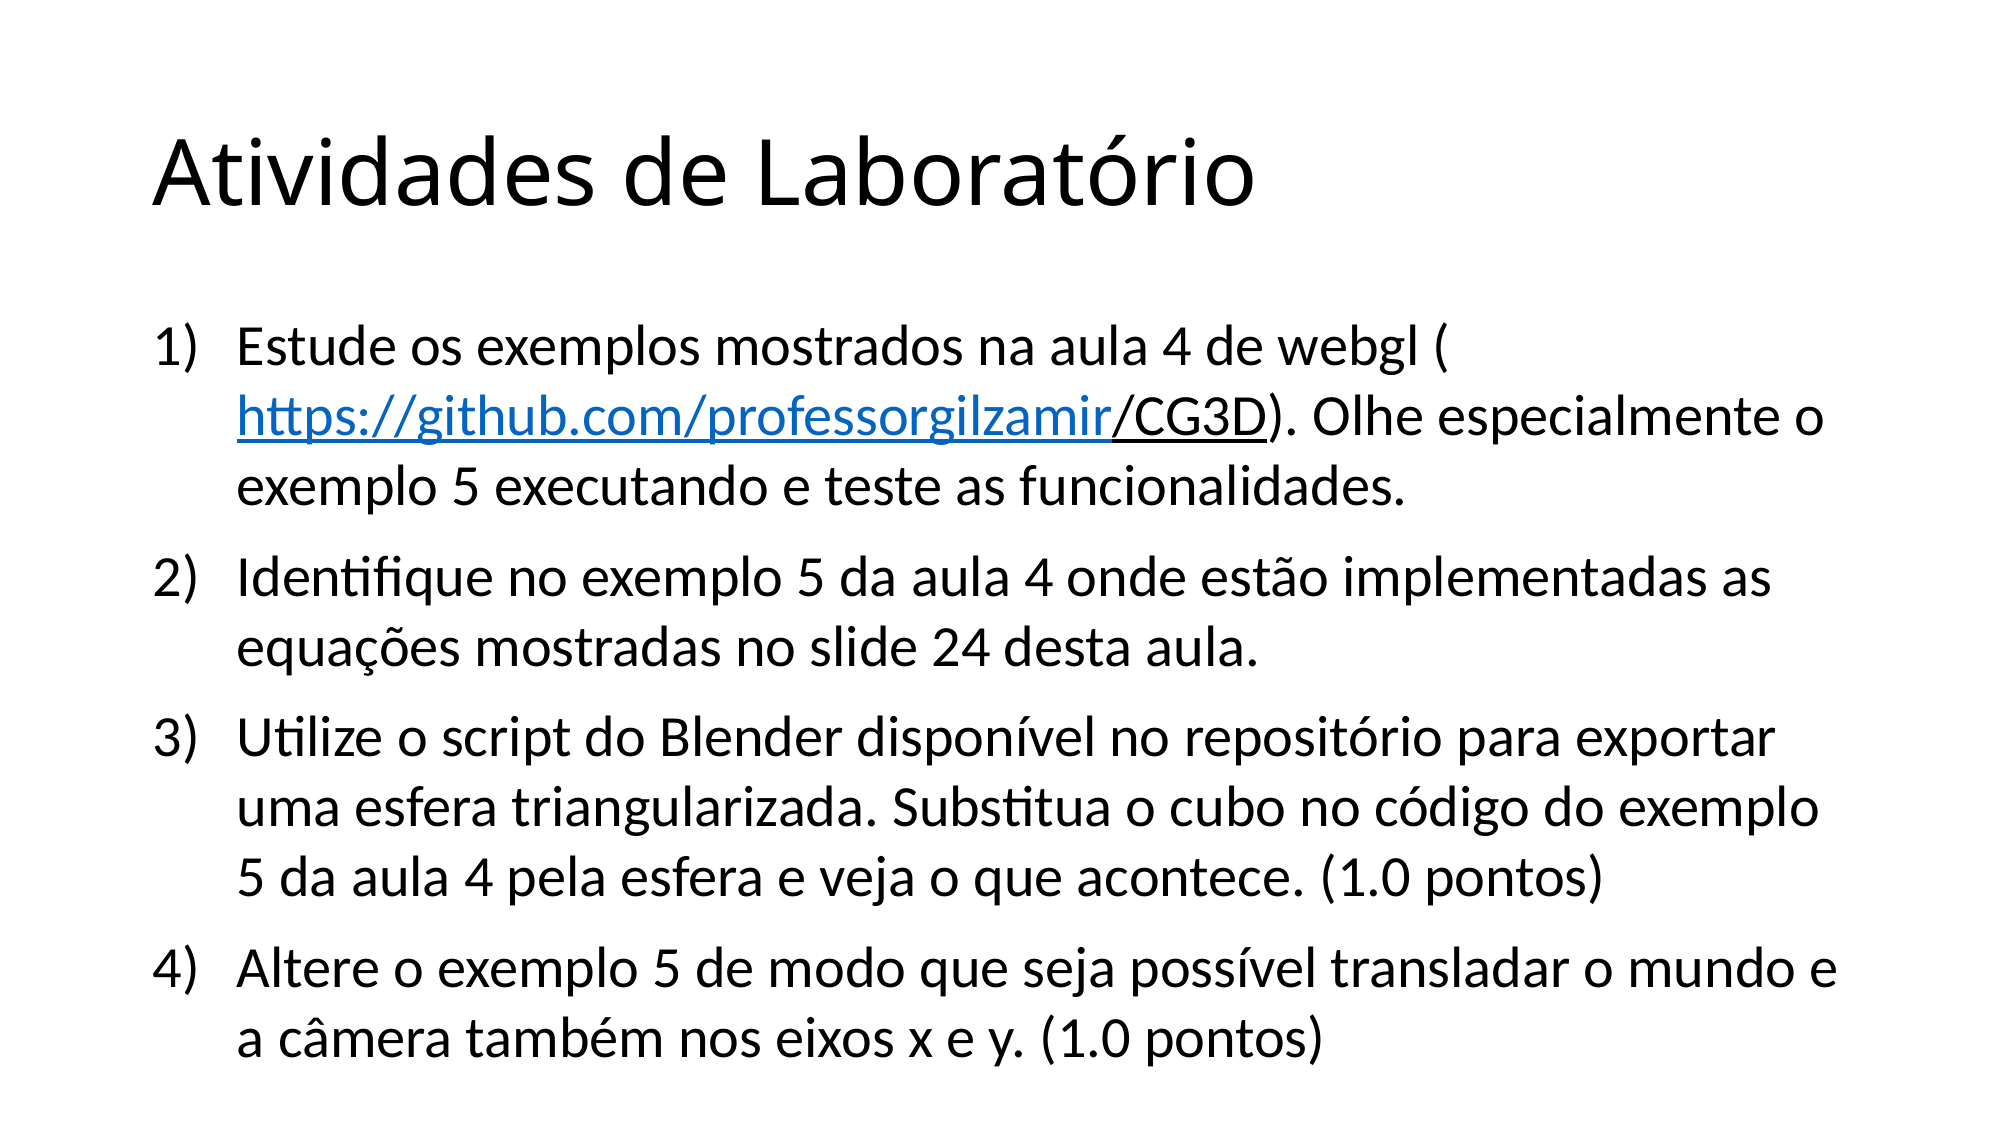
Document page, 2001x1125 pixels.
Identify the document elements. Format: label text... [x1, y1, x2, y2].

list Estude os exemplos mostrados na aula 4 de webgl (https://github.com/professorgilzamir/CG3D). Olhe especialmente o exemplo 5 executando e teste as funcionalidades. Identifique no exemplo 5 da aula 4 onde estão implementadas as equações mostradas no slide 24 desta aula. Utilize o script do Blender disponível no repositório para exportar uma esfera triangularizada. Substitua o cubo no código do exemplo 5 da aula 4 pela esfera e veja o que acontece. (1.0 pontos) Altere o exemplo 5 de modo que seja possível transladar o mundo e a câmera também nos eixos x e y. (1.0 pontos) [137, 299, 1863, 1014]
title Atividades de Laboratório [137, 59, 1863, 278]
